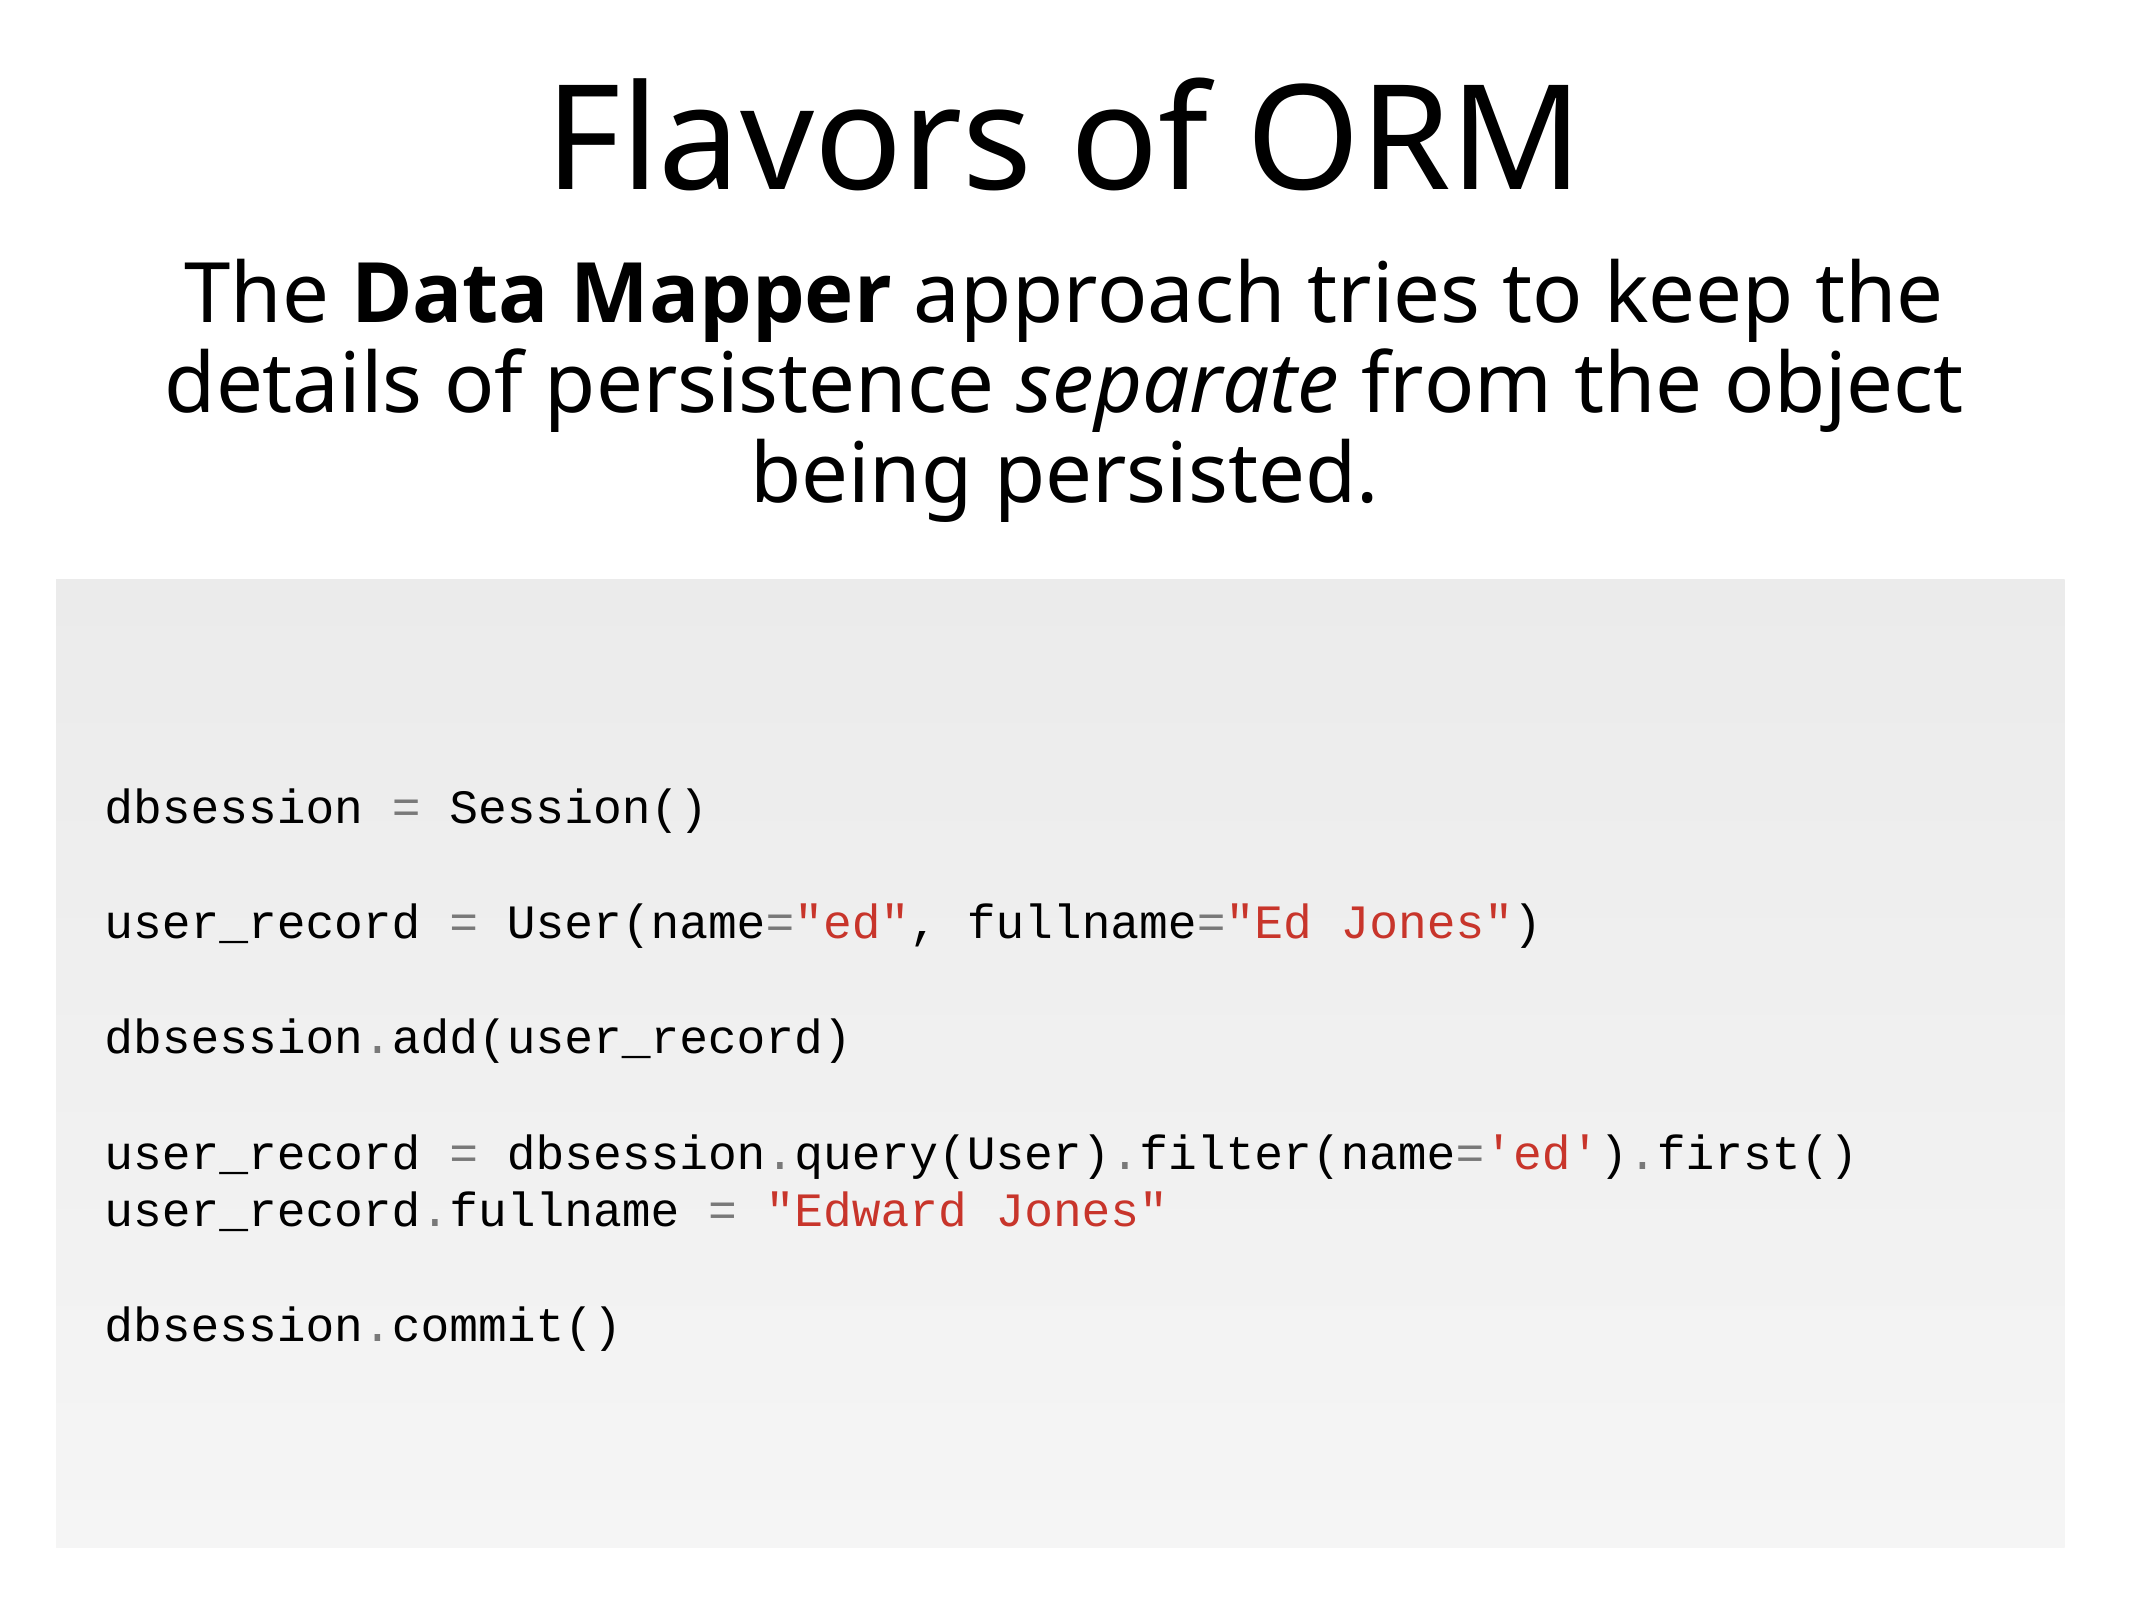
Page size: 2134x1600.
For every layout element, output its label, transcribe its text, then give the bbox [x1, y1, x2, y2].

list dbsession = Session() user_record = User(name="ed", fullname="Ed Jones") dbsession.add(user_record) user_record = dbsession.query(User).filter(name='ed').first() user_record.fullname = "Edward Jones" dbsession.commit() [56, 579, 2065, 1548]
text_box The Data Mapper approach tries to keep the details of persistence separate from the object being persisted. [58, 242, 2071, 529]
title Flavors of ORM [60, 41, 2069, 244]
